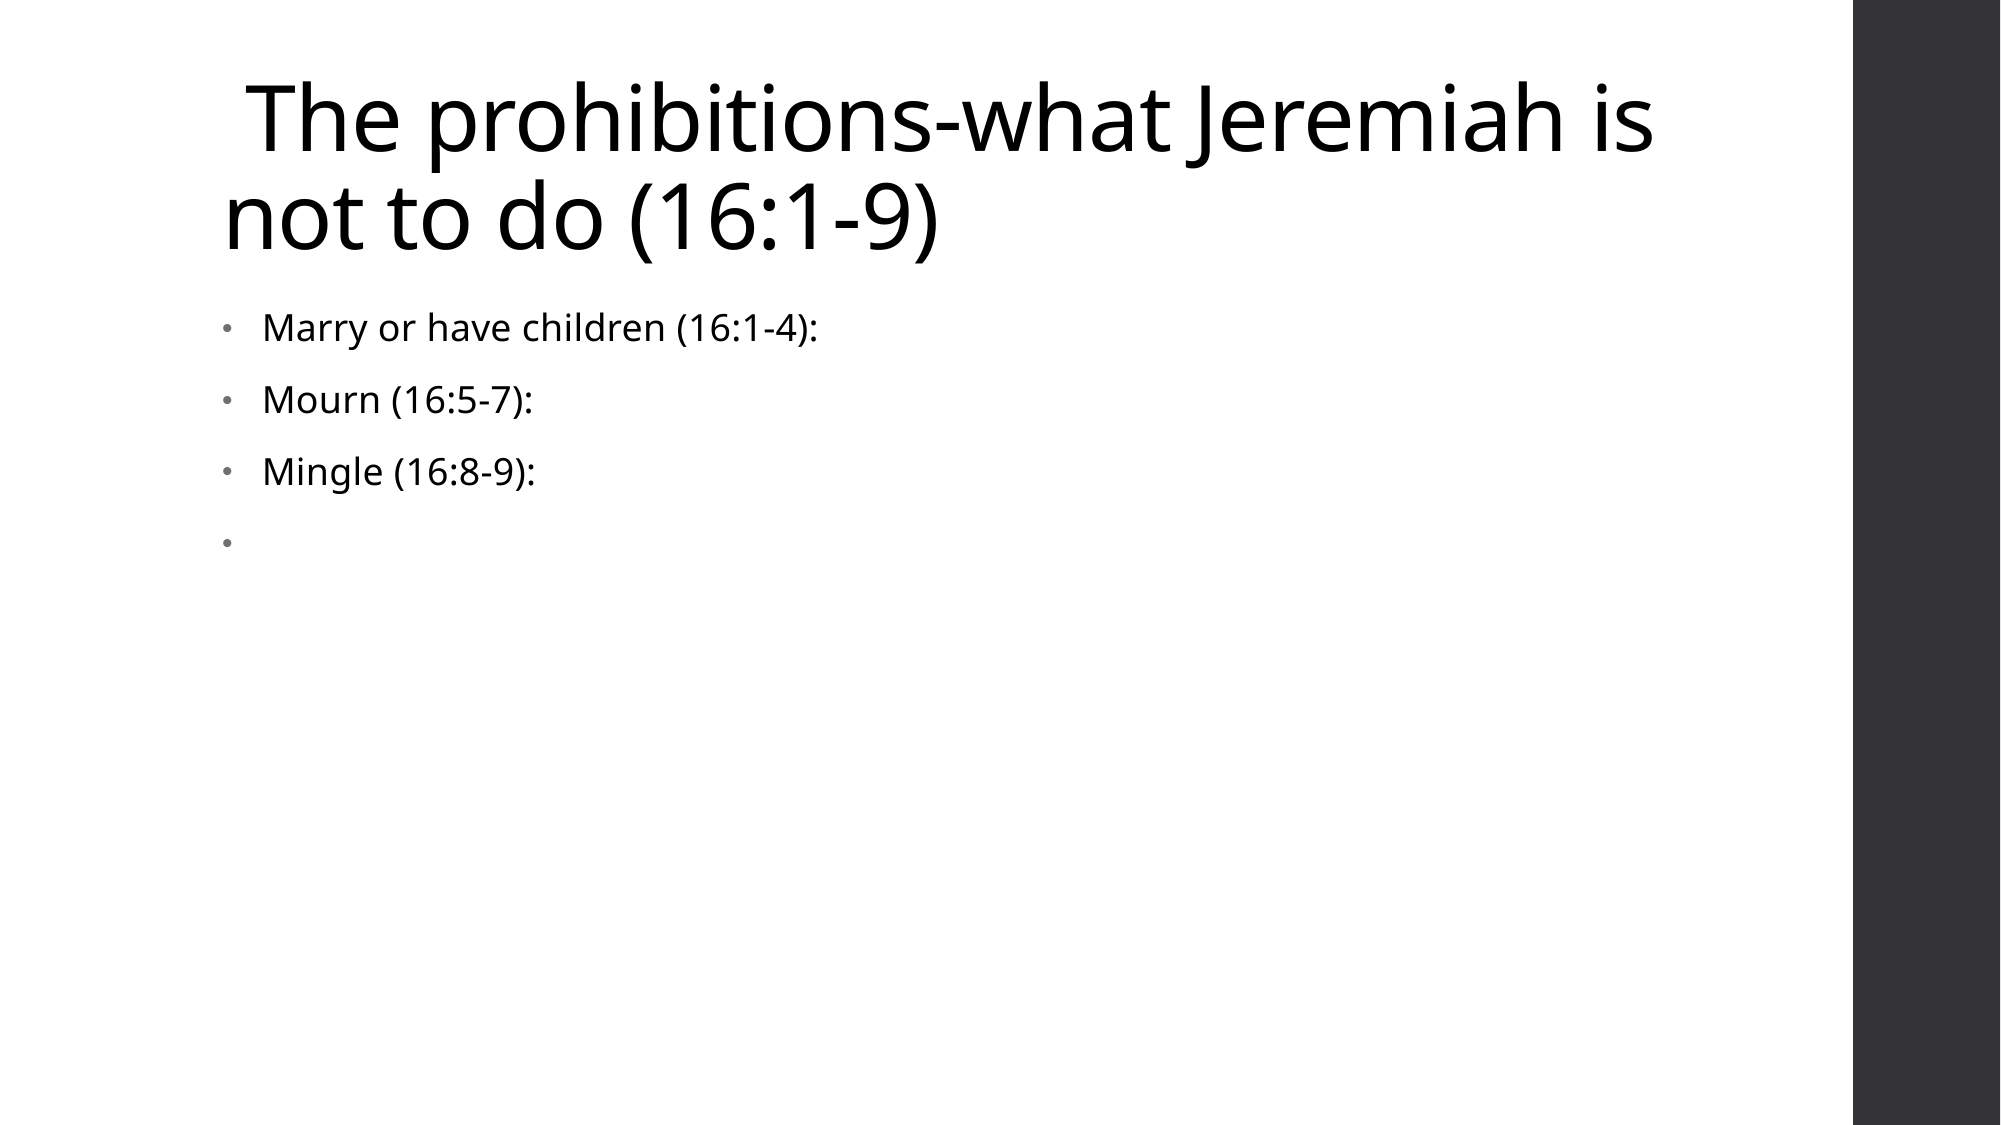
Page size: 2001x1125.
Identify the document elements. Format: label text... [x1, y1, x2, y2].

title The prohibitions-what Jeremiah is not to do (16:1-9) [206, 60, 1797, 278]
list Marry or have children (16:1-4): Mourn (16:5-7): Mingle (16:8-9): [206, 299, 1617, 1014]
